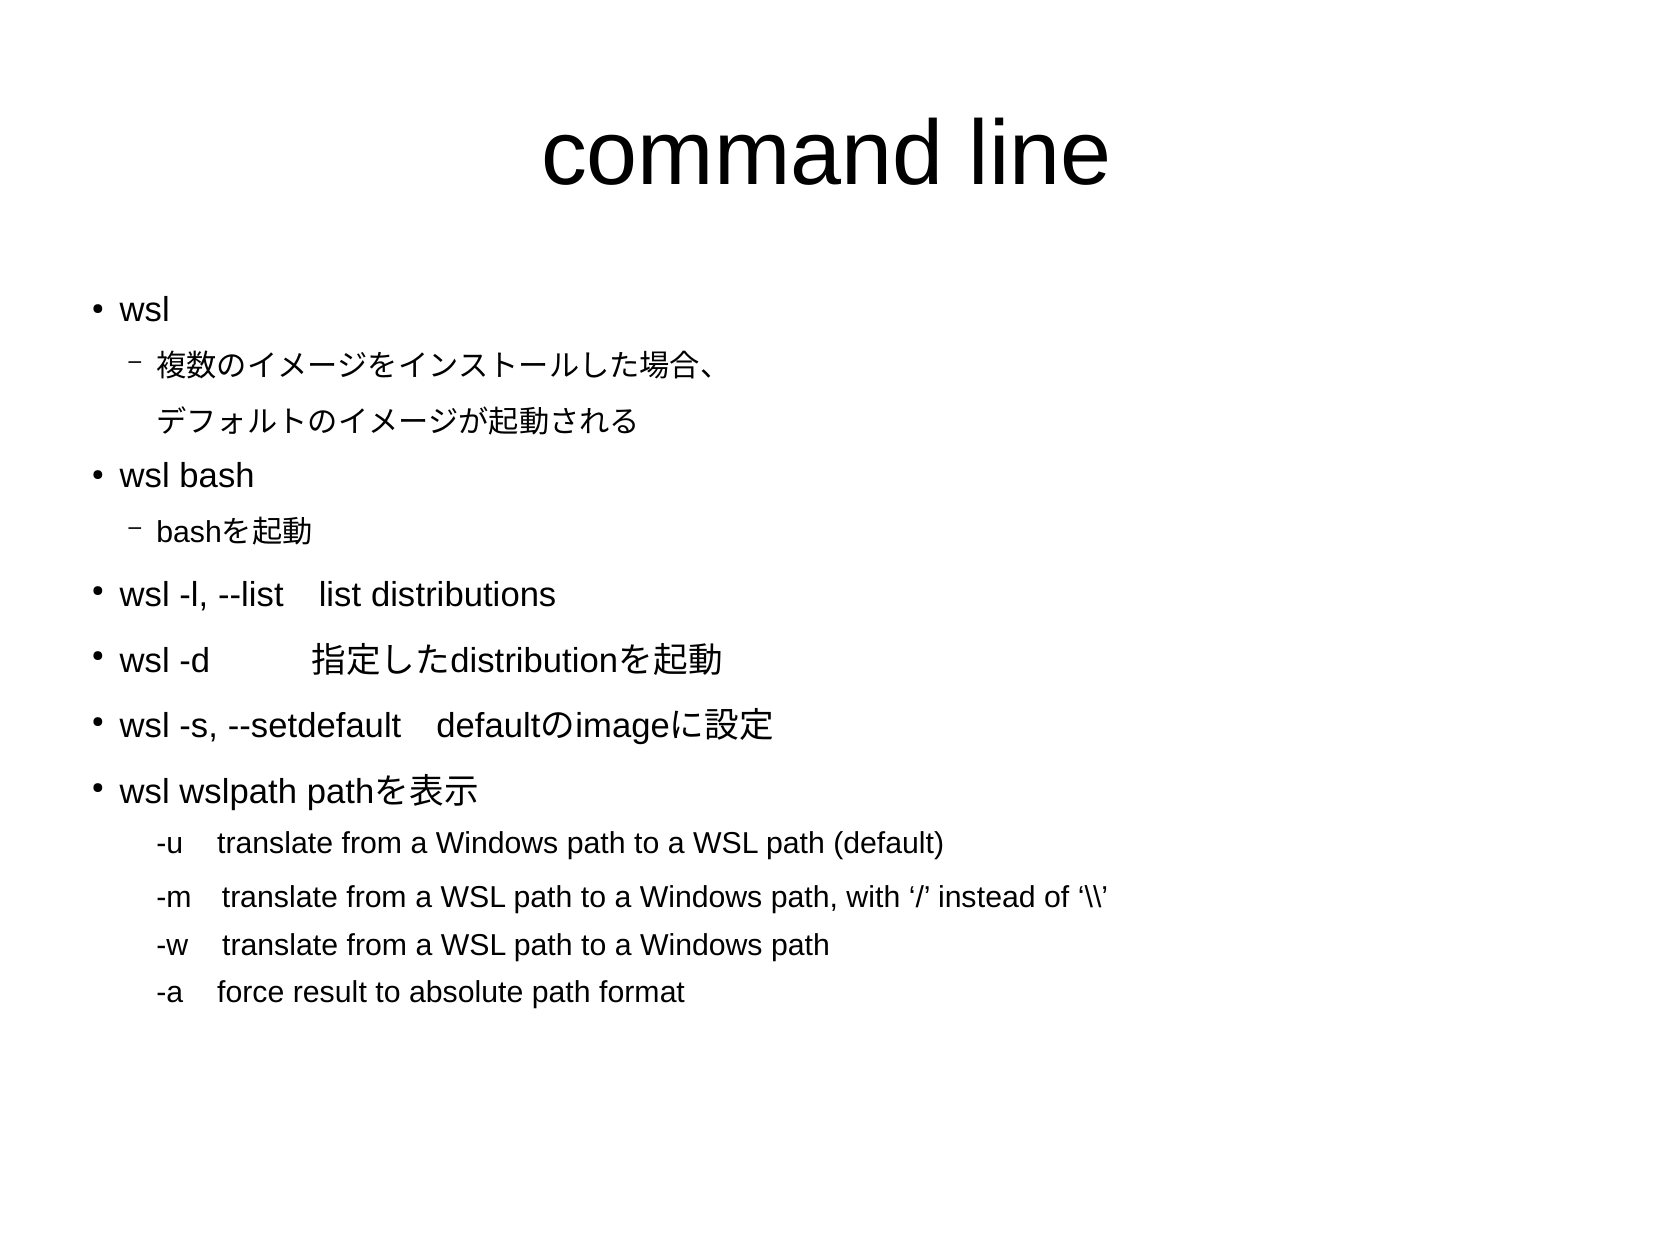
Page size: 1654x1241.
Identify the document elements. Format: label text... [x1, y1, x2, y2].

list wsl 複数のイメージをインストールした場合、 デフォルトのイメージが起動される wsl bash bashを起動 wsl -l, --list list distributions wsl -d 指定したdistributionを起動 wsl -s, --setdefault defaultのimageに設定 wsl wslpath pathを表示 -u translate from a Windows path to a WSL path (default) -m translate from a WSL path to a Windows path, with ‘/’ instead of ‘\\’ -w translate from a WSL path to a Windows path -a force result to absolute path format [82, 290, 1571, 1010]
title command line [82, 49, 1571, 257]
